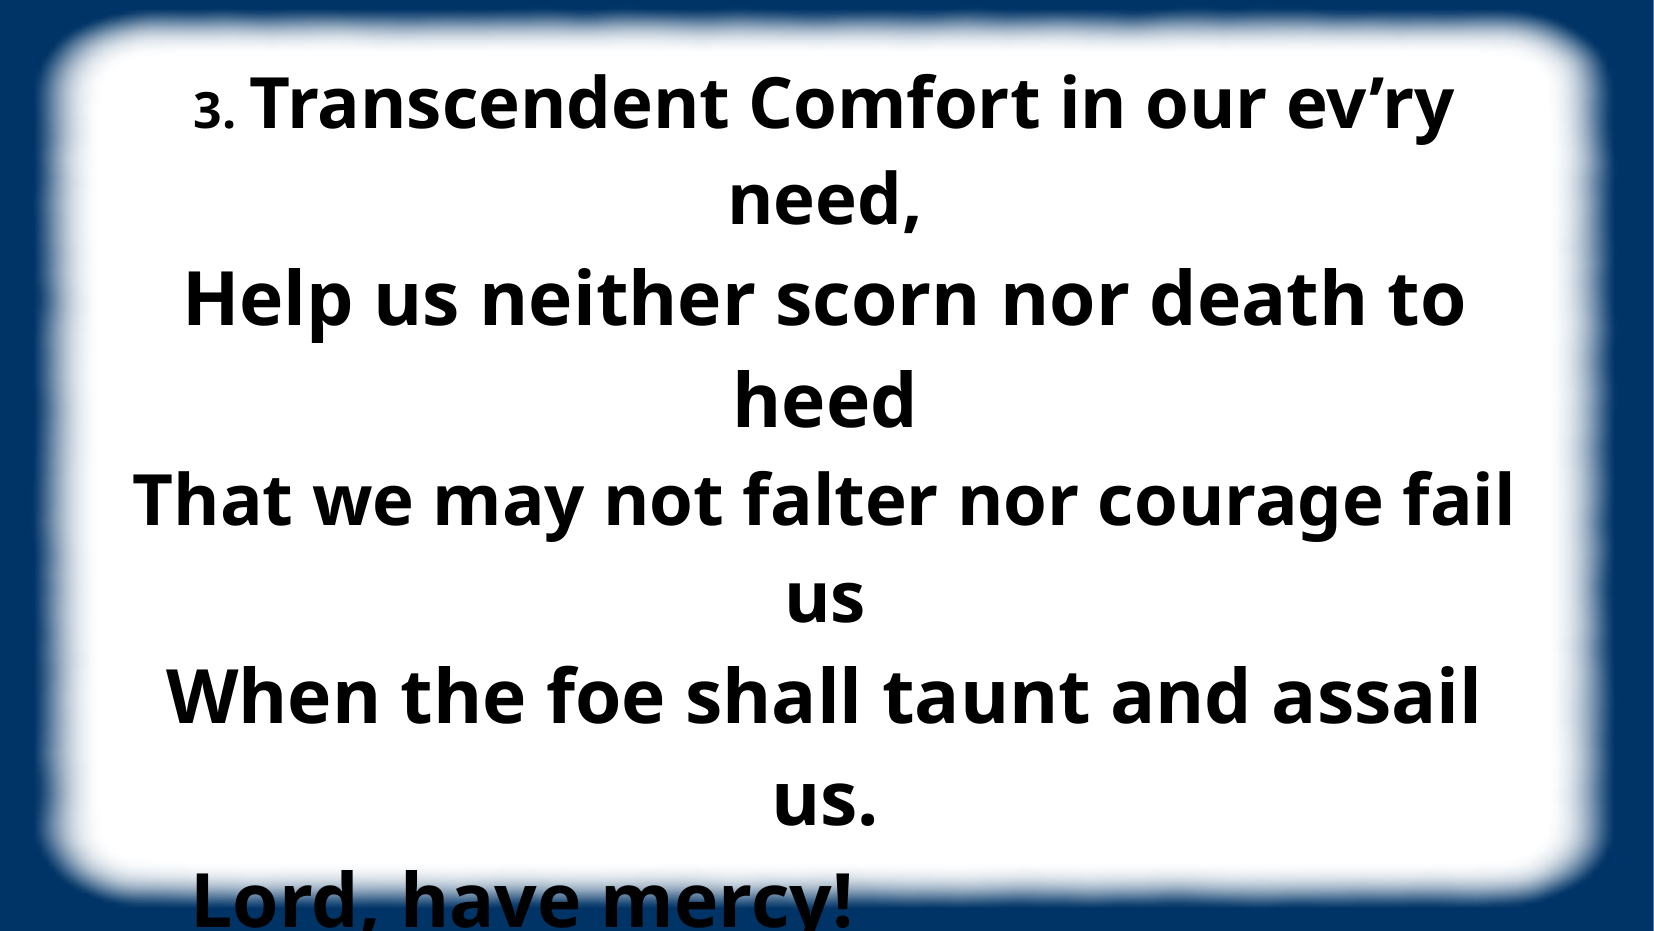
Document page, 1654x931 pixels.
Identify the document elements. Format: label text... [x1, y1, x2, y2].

text_box 3. Transcendent Comfort in our ev’ry need, Help us neither scorn nor death to heed That we may not falter nor courage fail us When the foe shall taunt and assail us. Lord, have mercy! [90, 45, 1561, 548]
picture [0, 0, 1654, 931]
